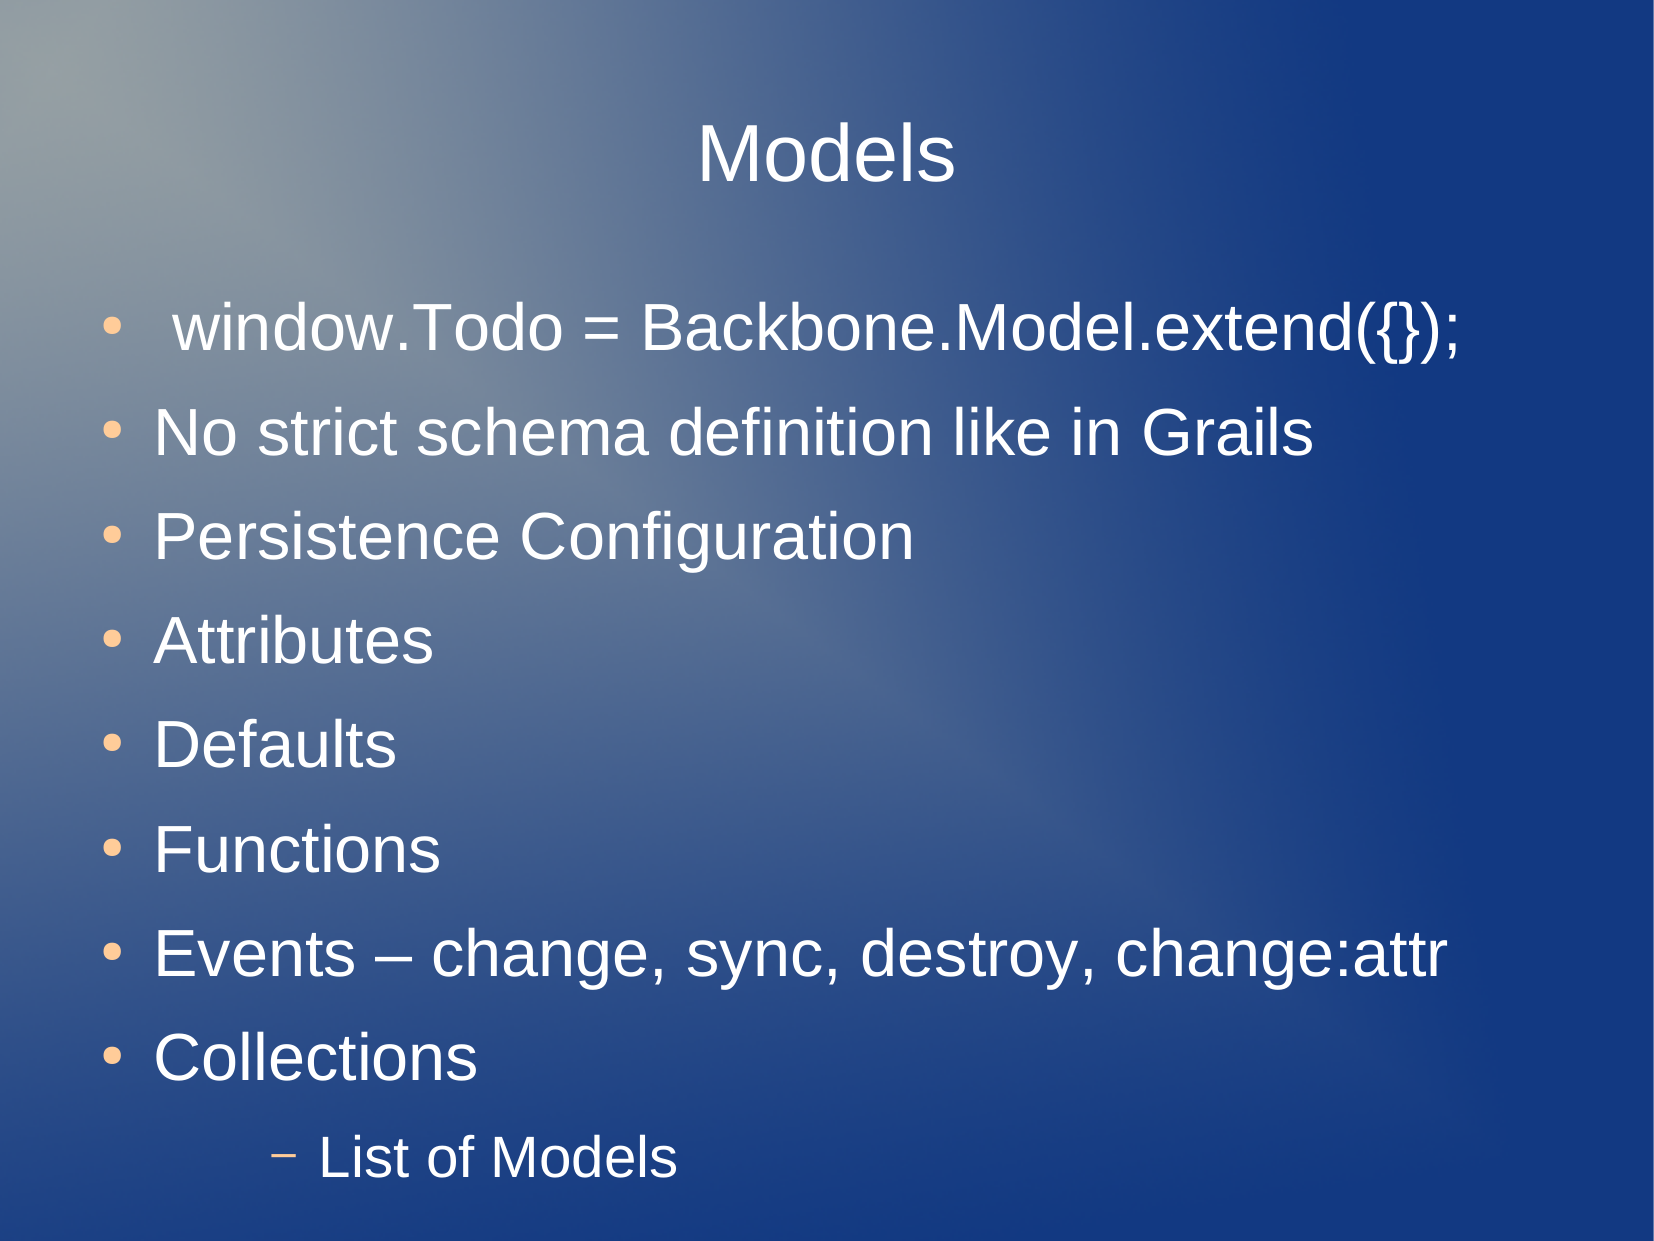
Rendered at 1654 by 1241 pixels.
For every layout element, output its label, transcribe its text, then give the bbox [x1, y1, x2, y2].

title Models [82, 49, 1571, 257]
list window.Todo = Backbone.Model.extend({}); No strict schema definition like in Grails Persistence Configuration Attributes Defaults Functions Events – change, sync, destroy, change:attr Collections List of Models [82, 290, 1571, 1190]
picture [0, 0, 1654, 1241]
